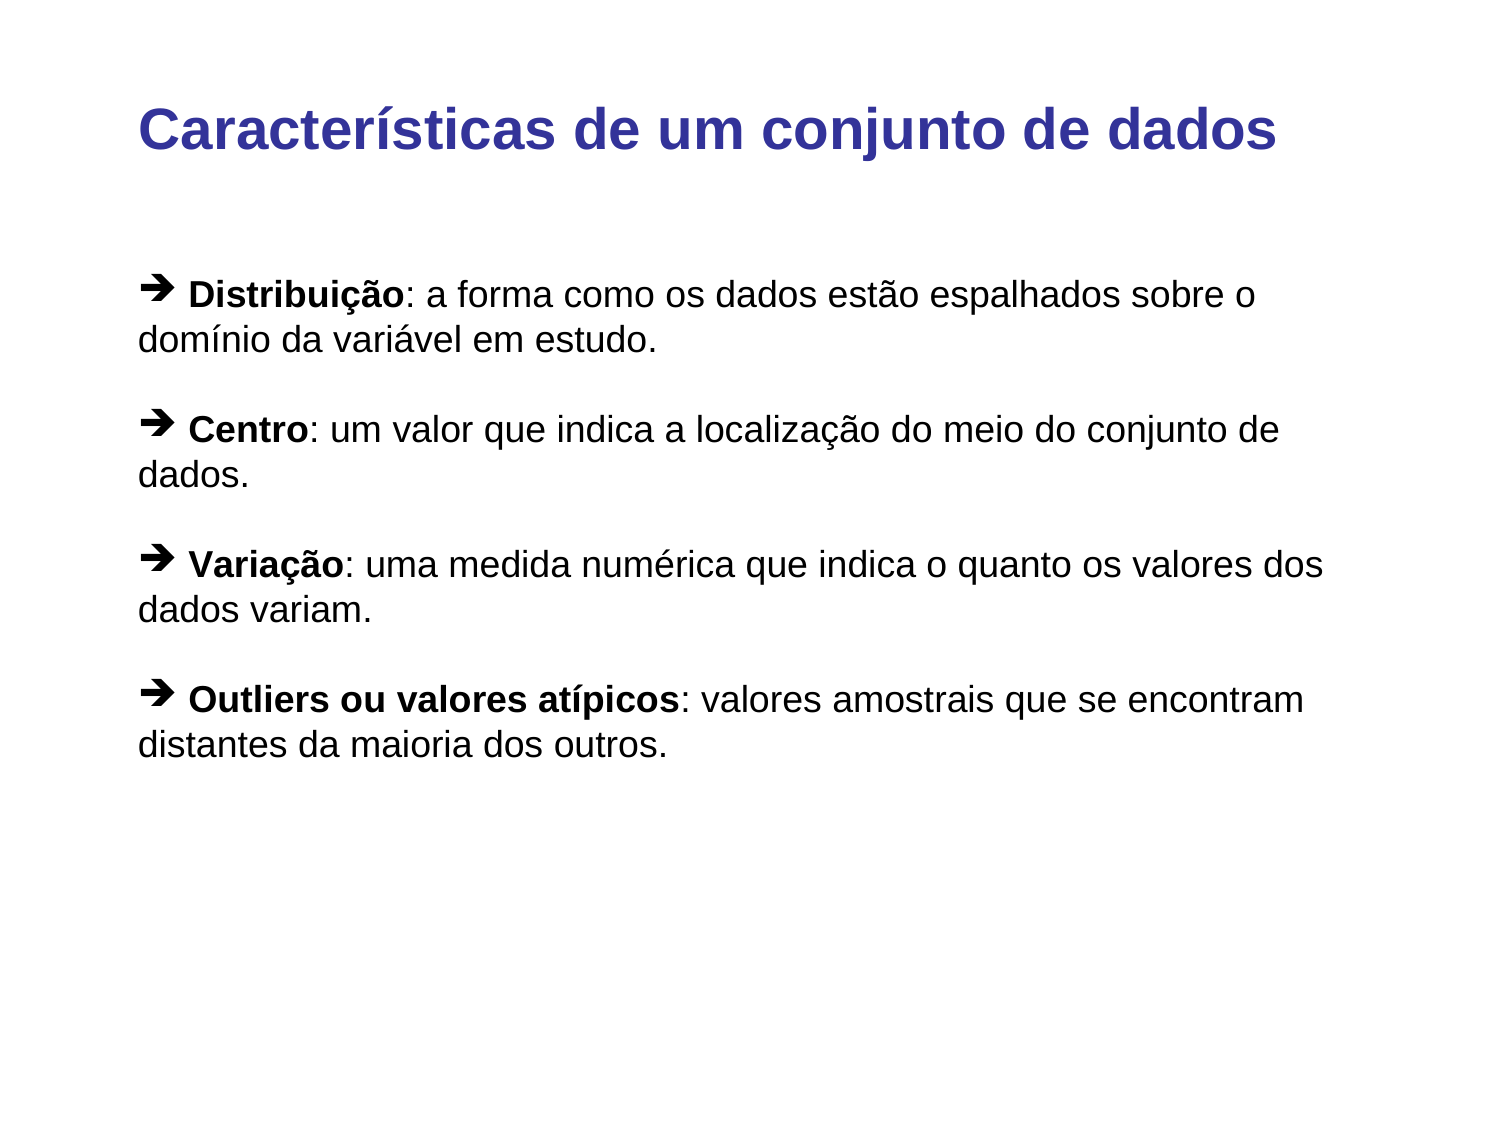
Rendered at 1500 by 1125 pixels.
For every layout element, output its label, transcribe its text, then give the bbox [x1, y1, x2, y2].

text_box Características de um conjunto de dados [123, 84, 1400, 179]
text_box Distribuição: a forma como os dados estão espalhados sobre o domínio da variável em estudo. Centro: um valor que indica a localização do meio do conjunto de dados. Variação: uma medida numérica que indica o quanto os valores dos dados variam. Outliers ou valores atípicos: valores amostrais que se encontram distantes da maioria dos outros. [123, 263, 1366, 810]
